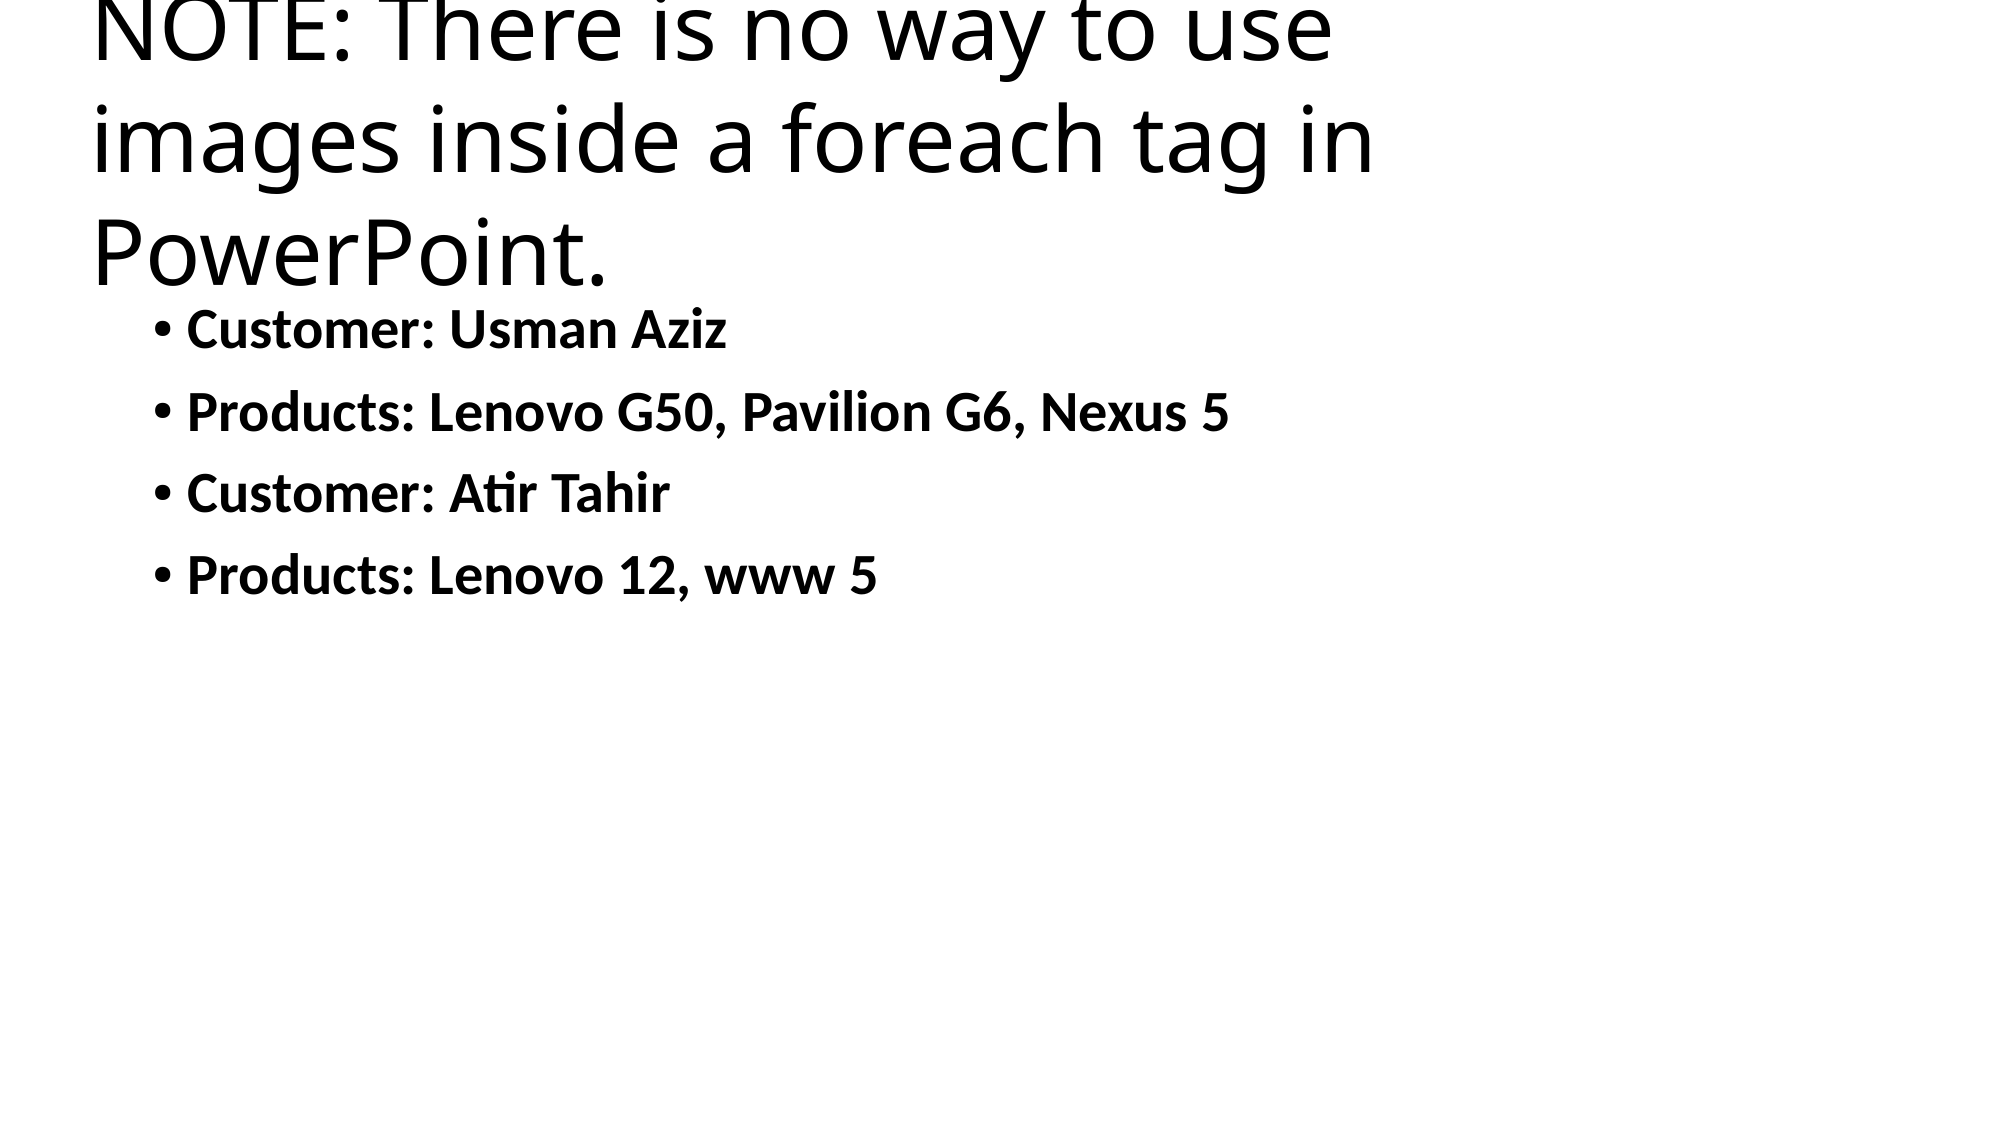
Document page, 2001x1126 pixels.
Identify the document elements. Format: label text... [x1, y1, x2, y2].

list Customer: Usman Aziz Products: Lenovo G50, Pavilion G6, Nexus 5 Customer: Atir Tahir Products: Lenovo 12, www 5 [137, 299, 1864, 1014]
title NOTE: There is no way to use images inside a foreach tag in PowerPoint. [137, 59, 1864, 278]
